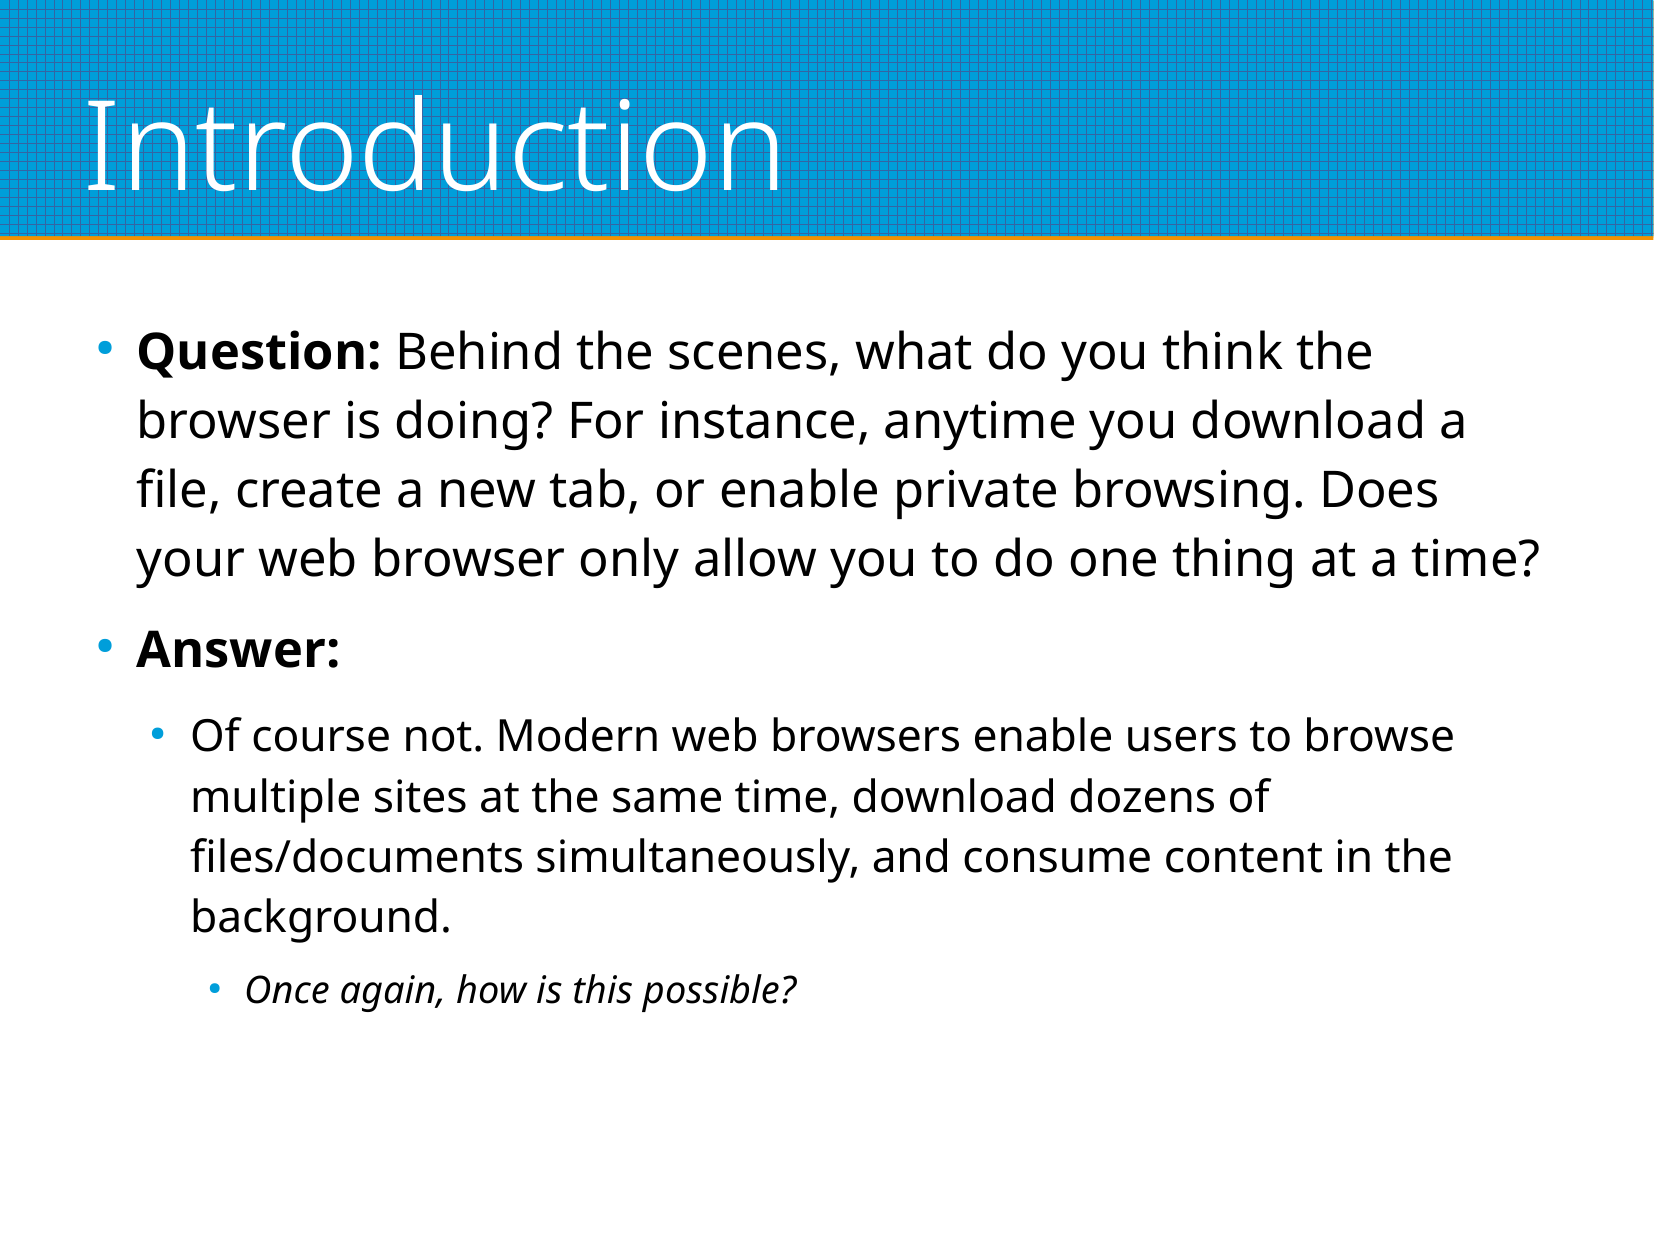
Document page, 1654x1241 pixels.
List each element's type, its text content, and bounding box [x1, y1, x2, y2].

title Introduction [82, 19, 1571, 227]
list Question: Behind the scenes, what do you think the browser is doing? For instance, anytime you download a file, create a new tab, or enable private browsing. Does your web browser only allow you to do one thing at a time? Answer: Of course not. Modern web browsers enable users to browse multiple sites at the same time, download dozens of files/documents simultaneously, and consume content in the background. Once again, how is this possible? [82, 314, 1563, 1081]
